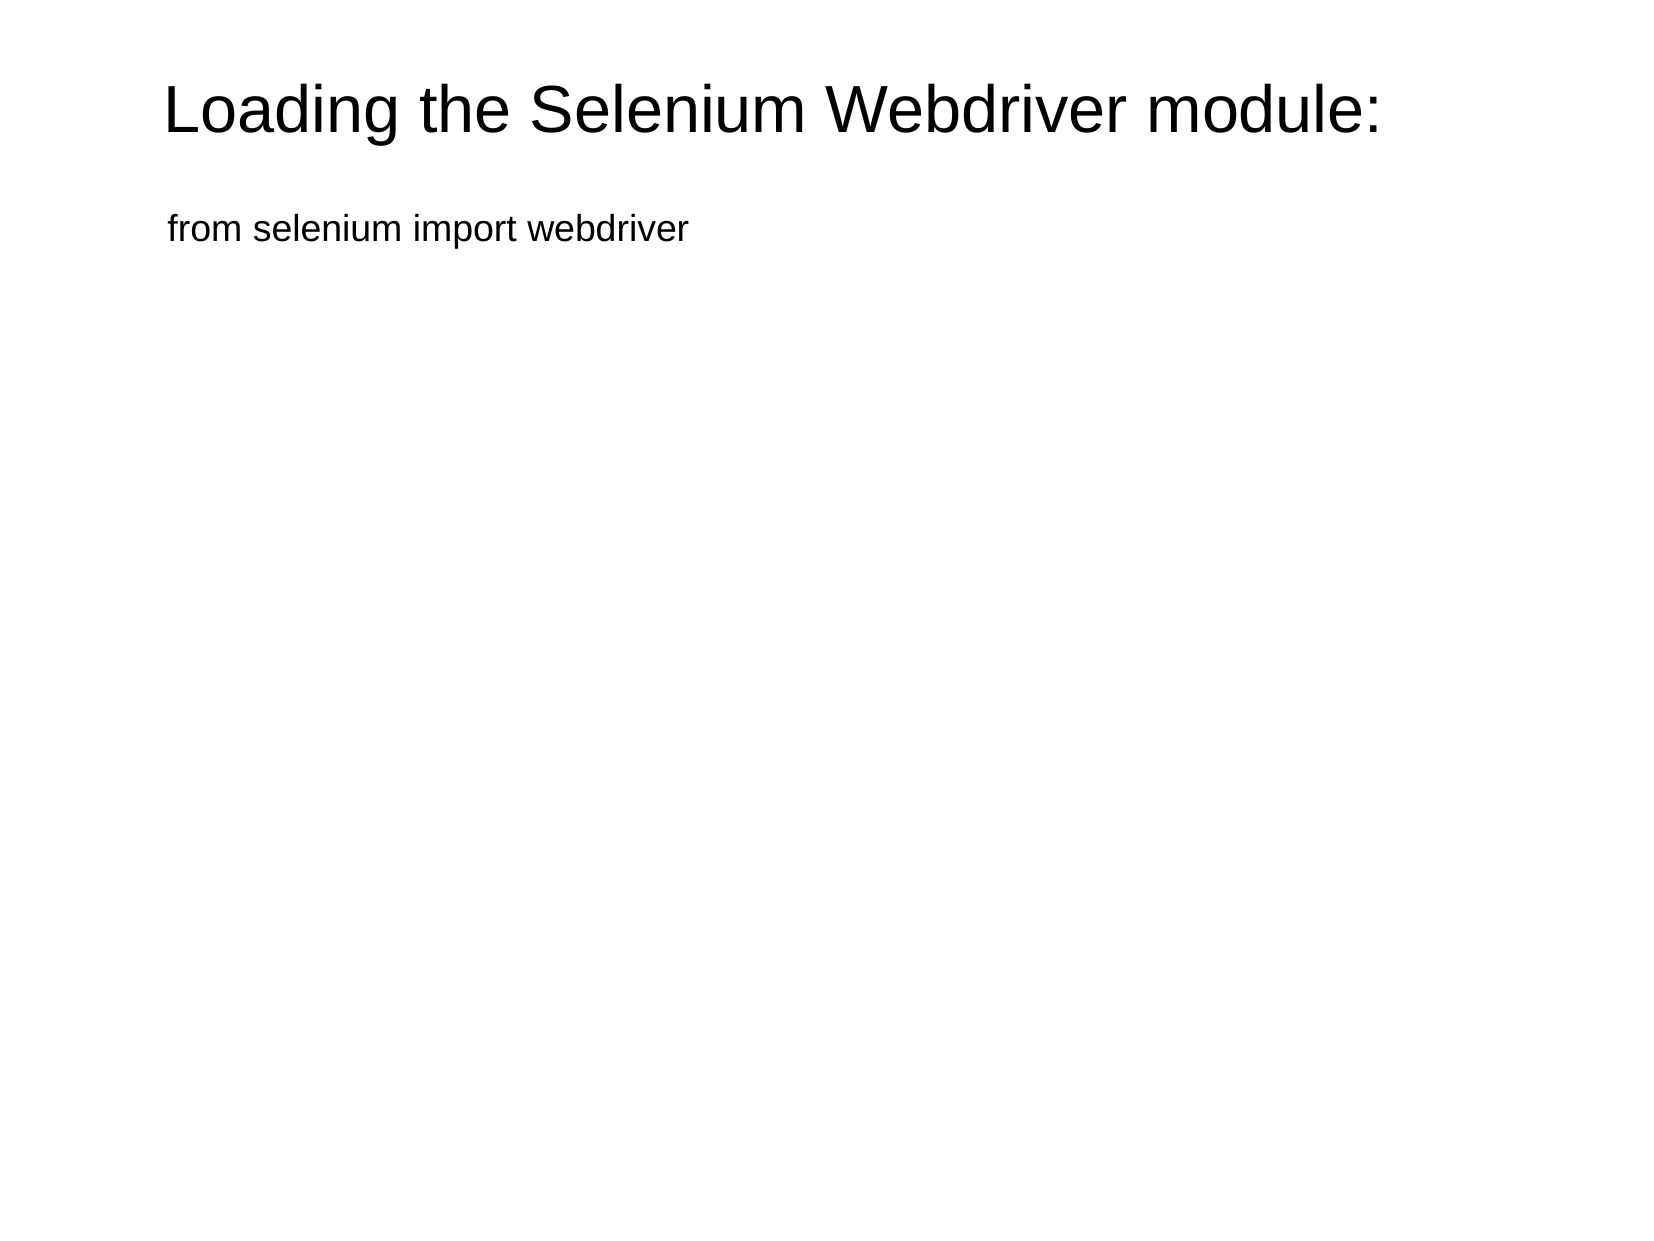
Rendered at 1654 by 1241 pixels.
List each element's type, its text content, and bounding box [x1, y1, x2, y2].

text_box from selenium import webdriver [152, 200, 903, 258]
text_box Loading the Selenium Webdriver module: [149, 64, 1404, 155]
